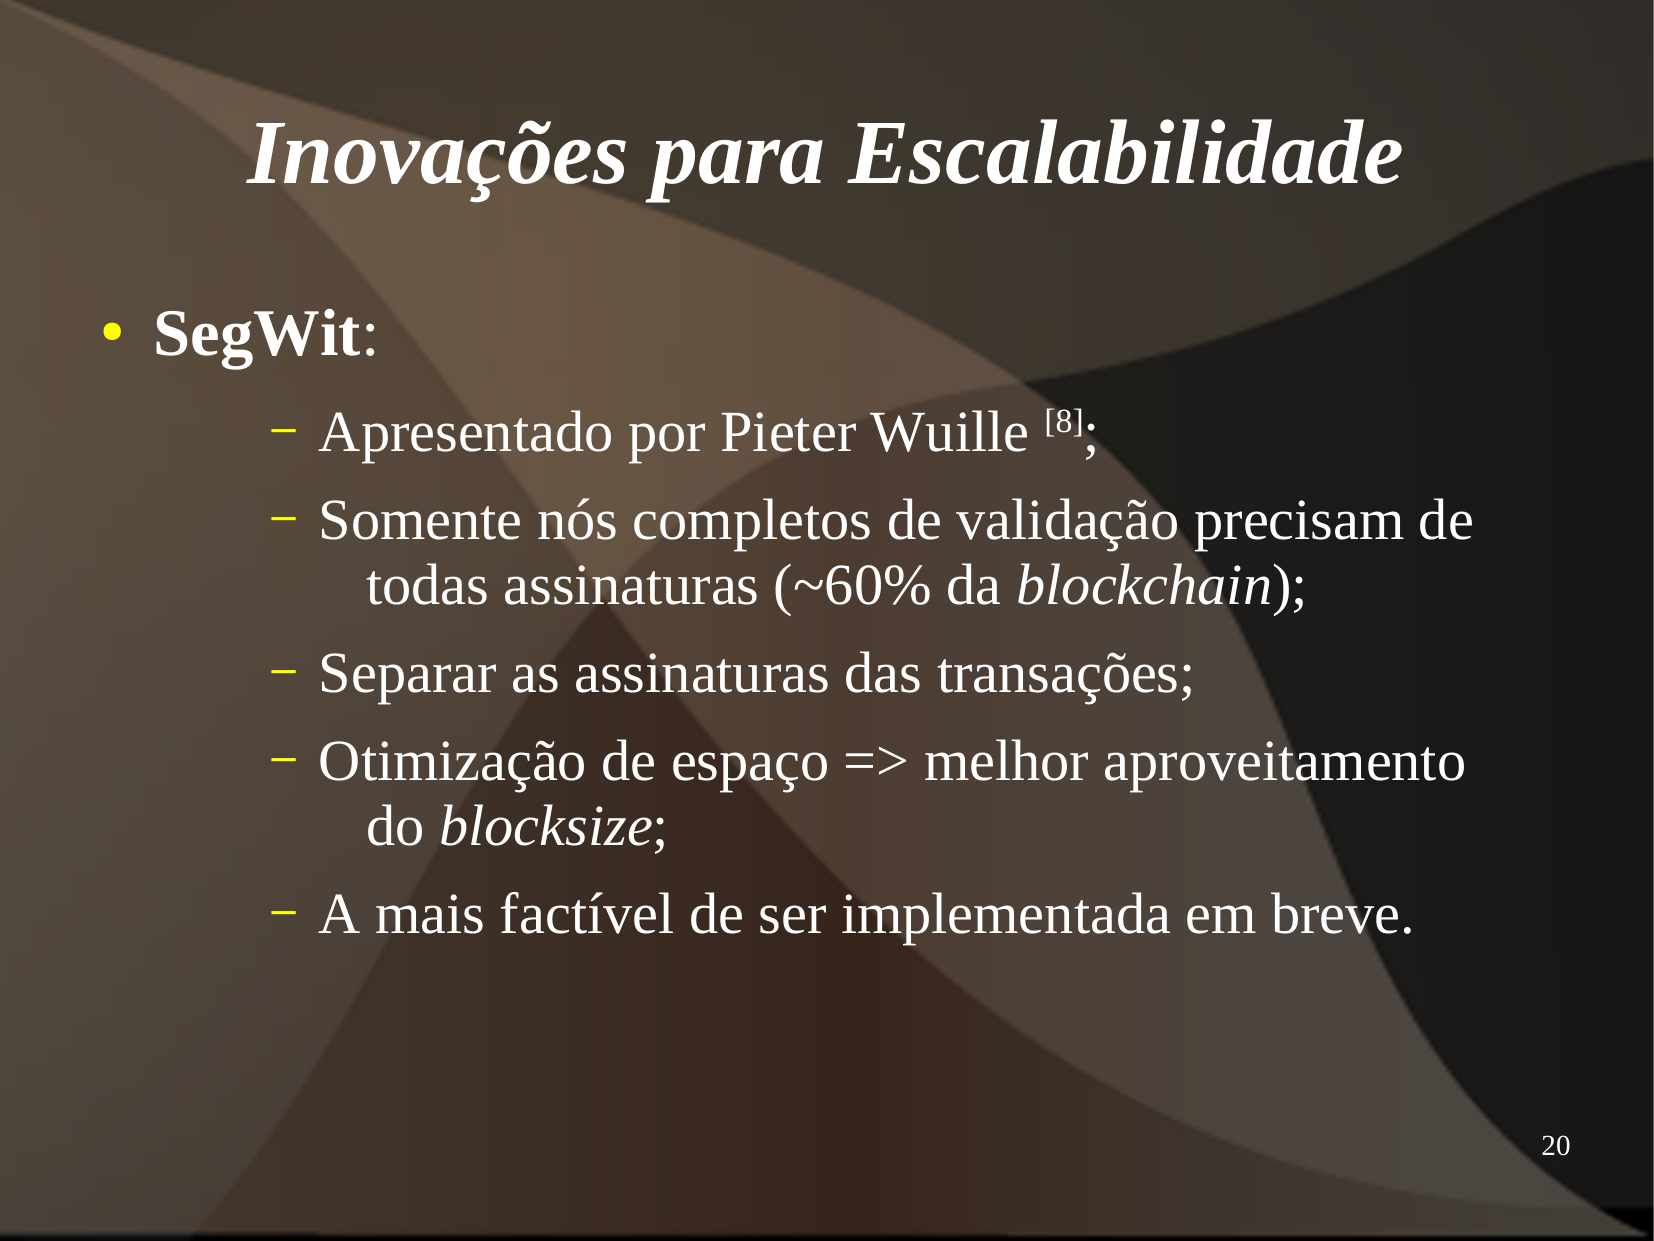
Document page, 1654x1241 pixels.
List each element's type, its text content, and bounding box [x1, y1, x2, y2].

list SegWit: Apresentado por Pieter Wuille [8]; Somente nós completos de validação precisam de todas assinaturas (~60% da blockchain); Separar as assinaturas das transações; Otimização de espaço => melhor aproveitamento do blocksize; A mais factível de ser implementada em breve. [82, 296, 1571, 1001]
title Inovações para Escalabilidade [82, 49, 1571, 257]
picture [0, 0, 1654, 1241]
